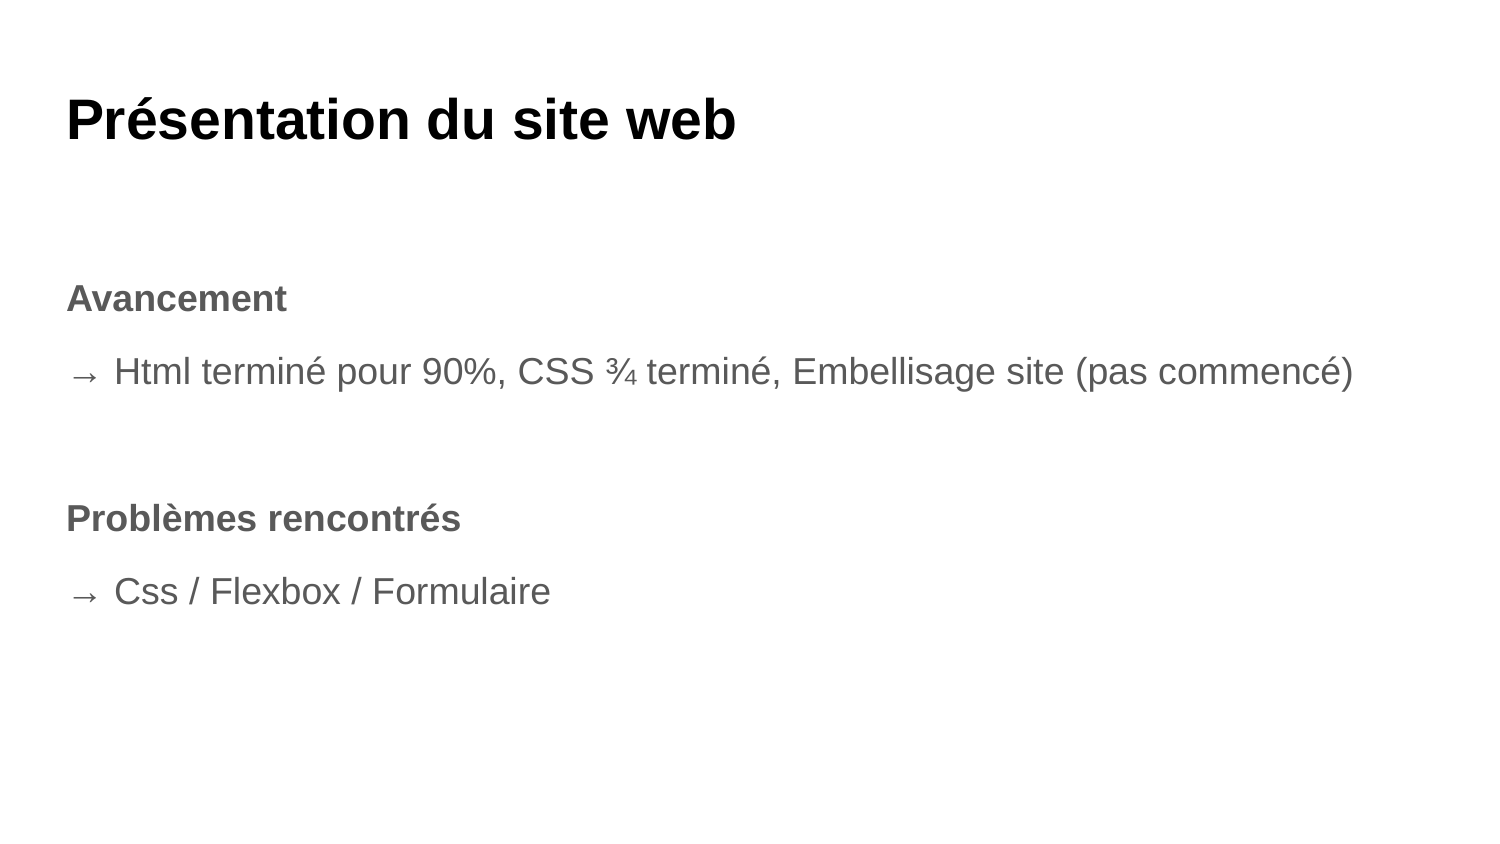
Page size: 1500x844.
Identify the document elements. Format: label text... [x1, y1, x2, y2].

list Avancement → Html terminé pour 90%, CSS ¾ terminé, Embellisage site (pas commencé) Problèmes rencontrés → Css / Flexbox / Formulaire [51, 189, 1449, 750]
title Présentation du site web [51, 72, 1449, 167]
